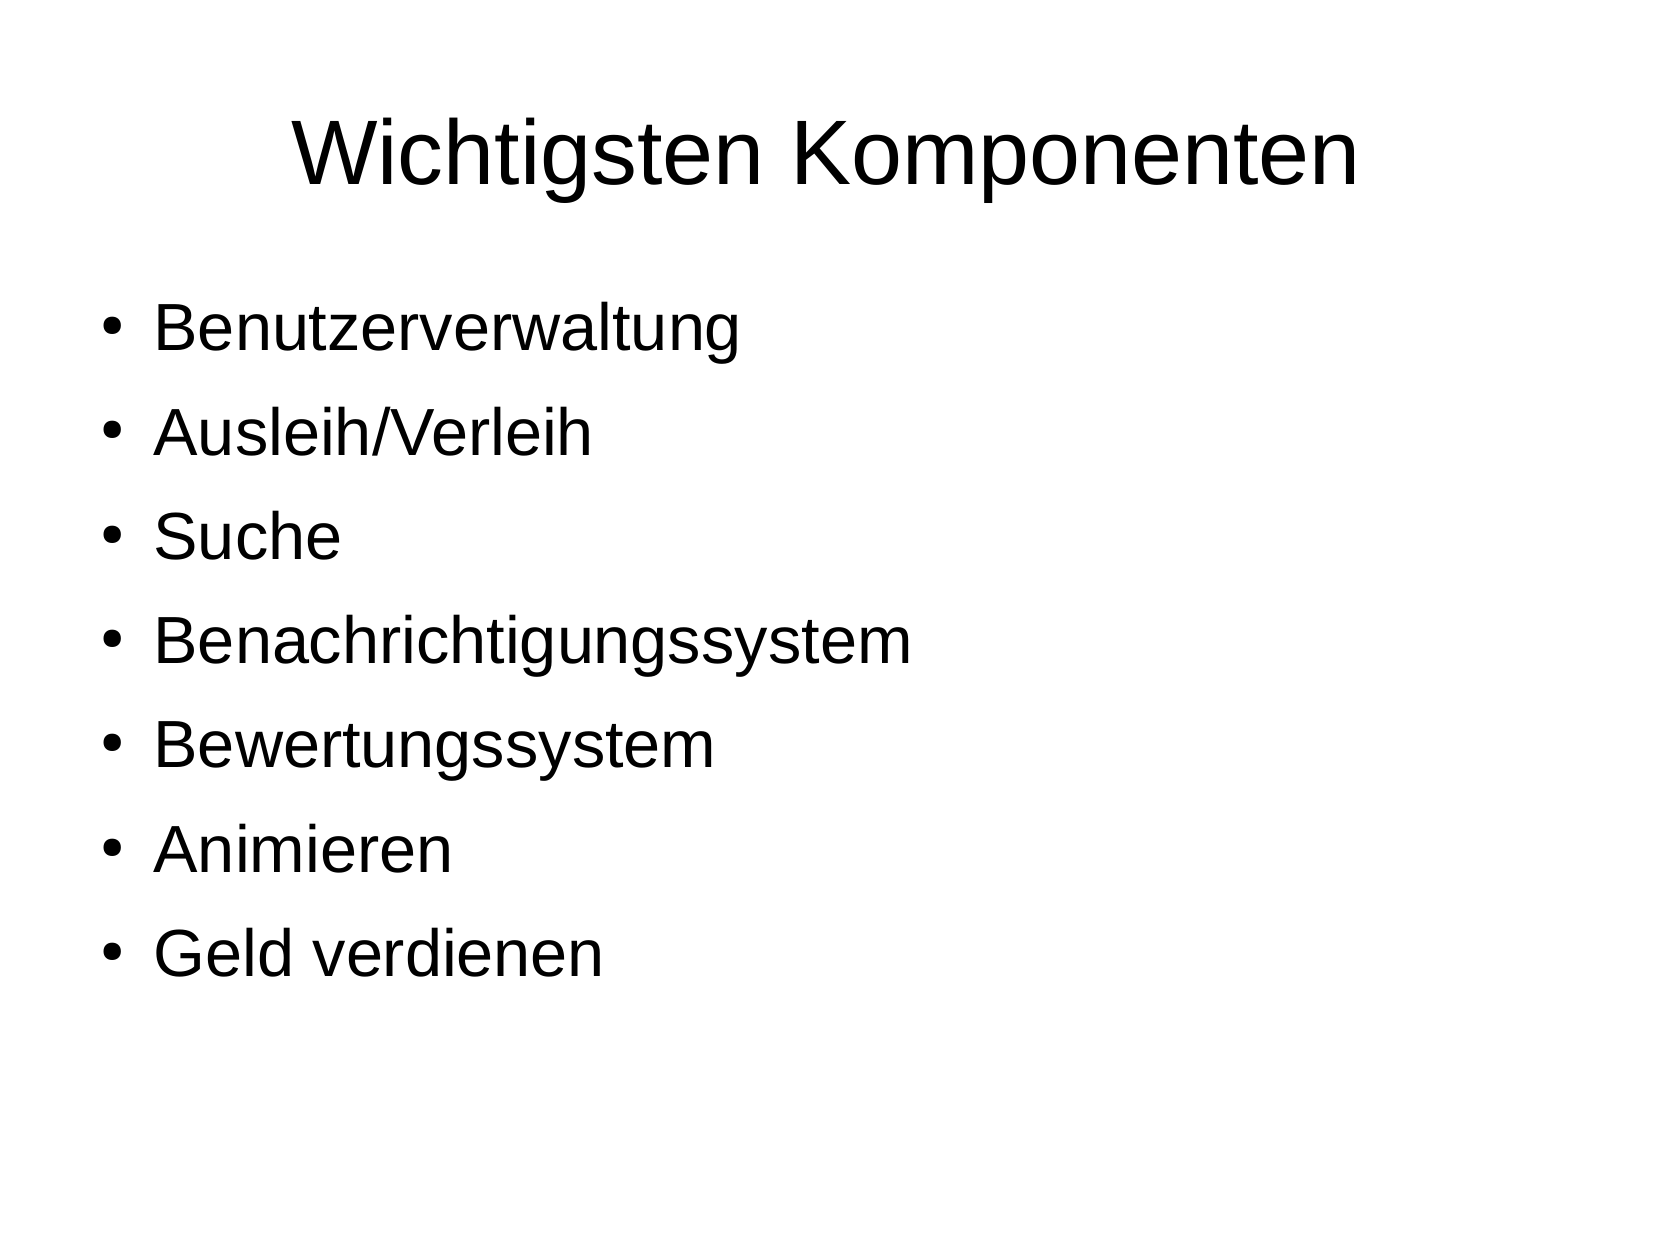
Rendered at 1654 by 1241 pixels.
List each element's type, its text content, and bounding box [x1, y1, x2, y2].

title Wichtigsten Komponenten [82, 49, 1571, 257]
list Benutzerverwaltung Ausleih/Verleih Suche Benachrichtigungssystem Bewertungssystem Animieren Geld verdienen [82, 290, 1571, 1109]
